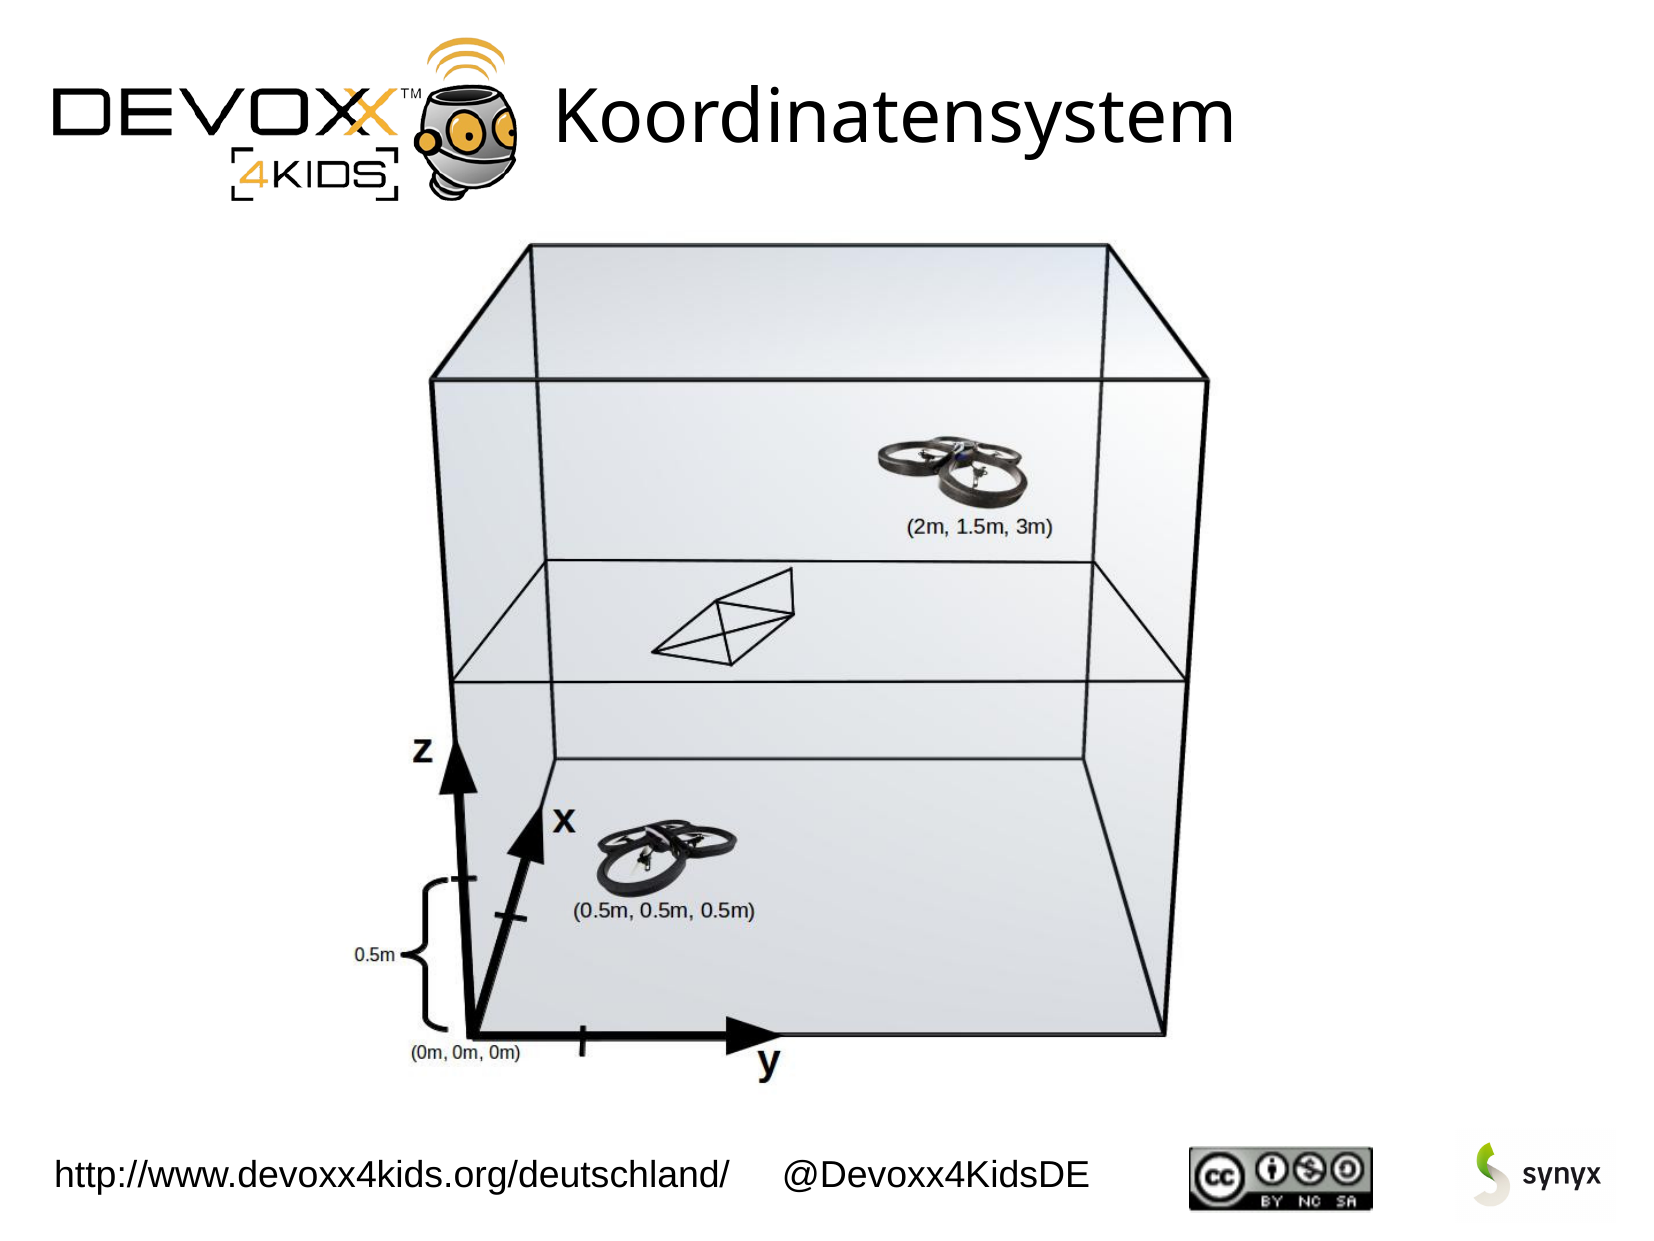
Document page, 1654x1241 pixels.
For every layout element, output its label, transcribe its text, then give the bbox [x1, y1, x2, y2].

picture [1189, 1146, 1373, 1213]
picture [53, 37, 517, 201]
title Koordinatensystem [537, 60, 1607, 203]
picture [1455, 1128, 1616, 1223]
picture [335, 212, 1246, 1099]
